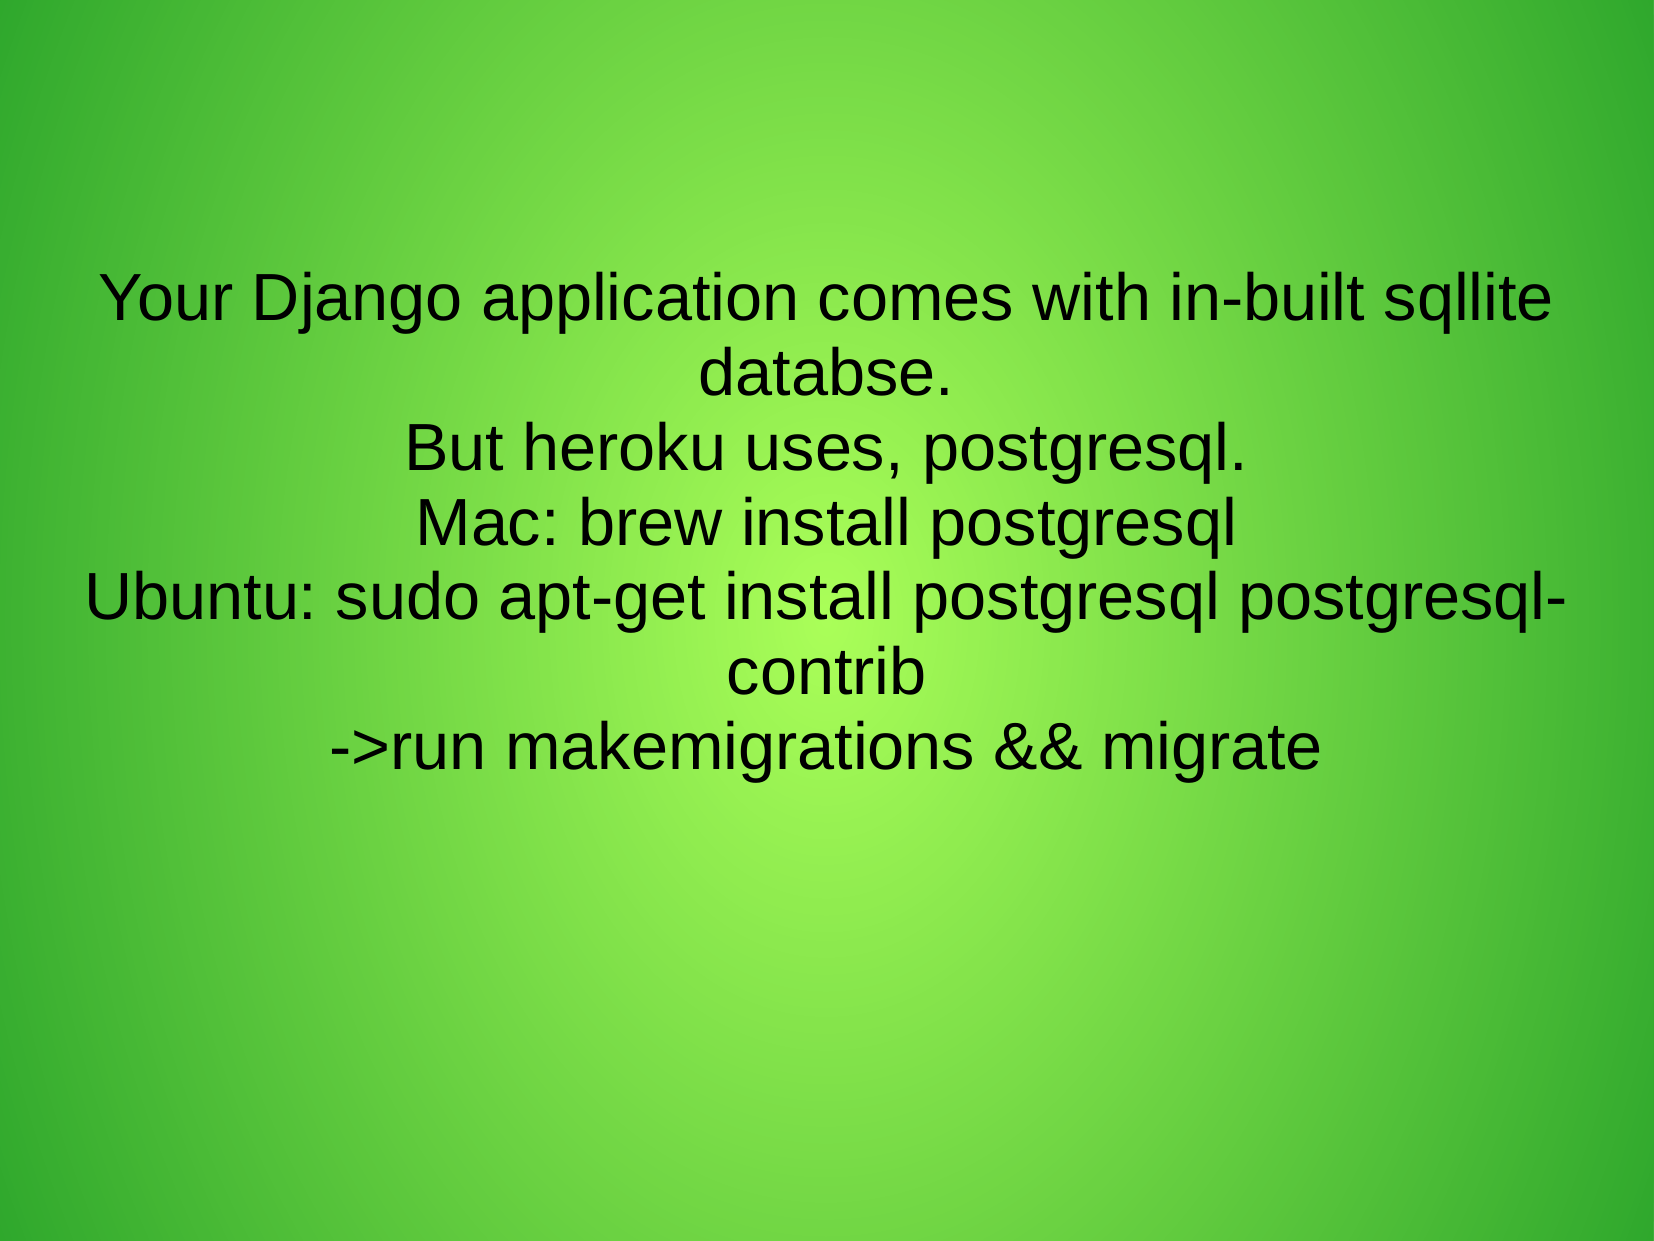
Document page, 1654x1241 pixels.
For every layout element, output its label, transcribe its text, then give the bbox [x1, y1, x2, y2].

subtitle Your Django application comes with in-built sqllite databse. But heroku uses, postgresql. Mac: brew install postgresql Ubuntu: sudo apt-get install postgresql postgresql-contrib ->run makemigrations && migrate [82, 47, 1571, 997]
